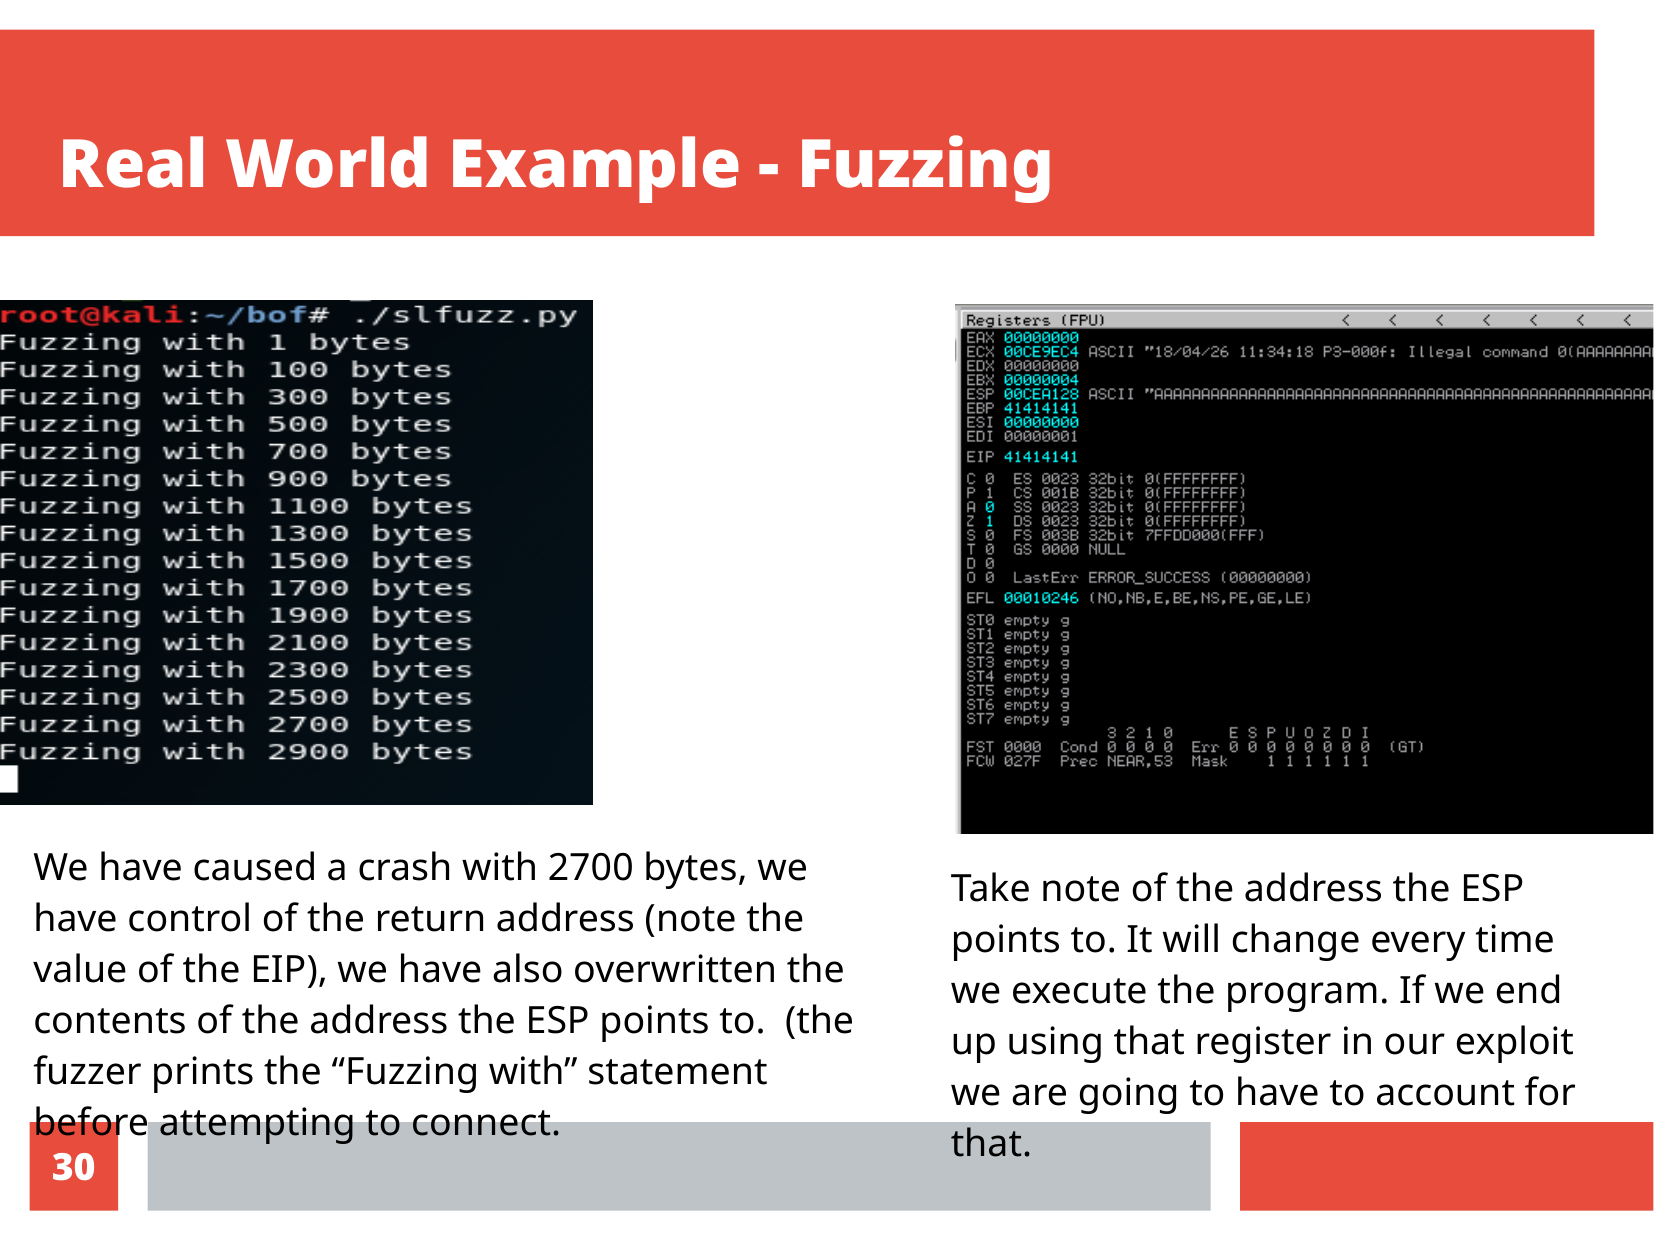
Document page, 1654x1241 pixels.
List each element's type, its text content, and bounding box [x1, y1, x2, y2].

text_box Take note of the address the ESP points to. It will change every time we execute the program. If we end up using that register in our exploit we are going to have to account for that. [936, 854, 1627, 1131]
picture [0, 300, 593, 805]
title Real World Example - Fuzzing [59, 59, 1595, 207]
picture [955, 304, 1654, 834]
text_box We have caused a crash with 2700 bytes, we have control of the return address (note the value of the EIP), we have also overwritten the contents of the address the ESP points to. (the fuzzer prints the “Fuzzing with” statement before attempting to connect. [18, 833, 898, 1110]
